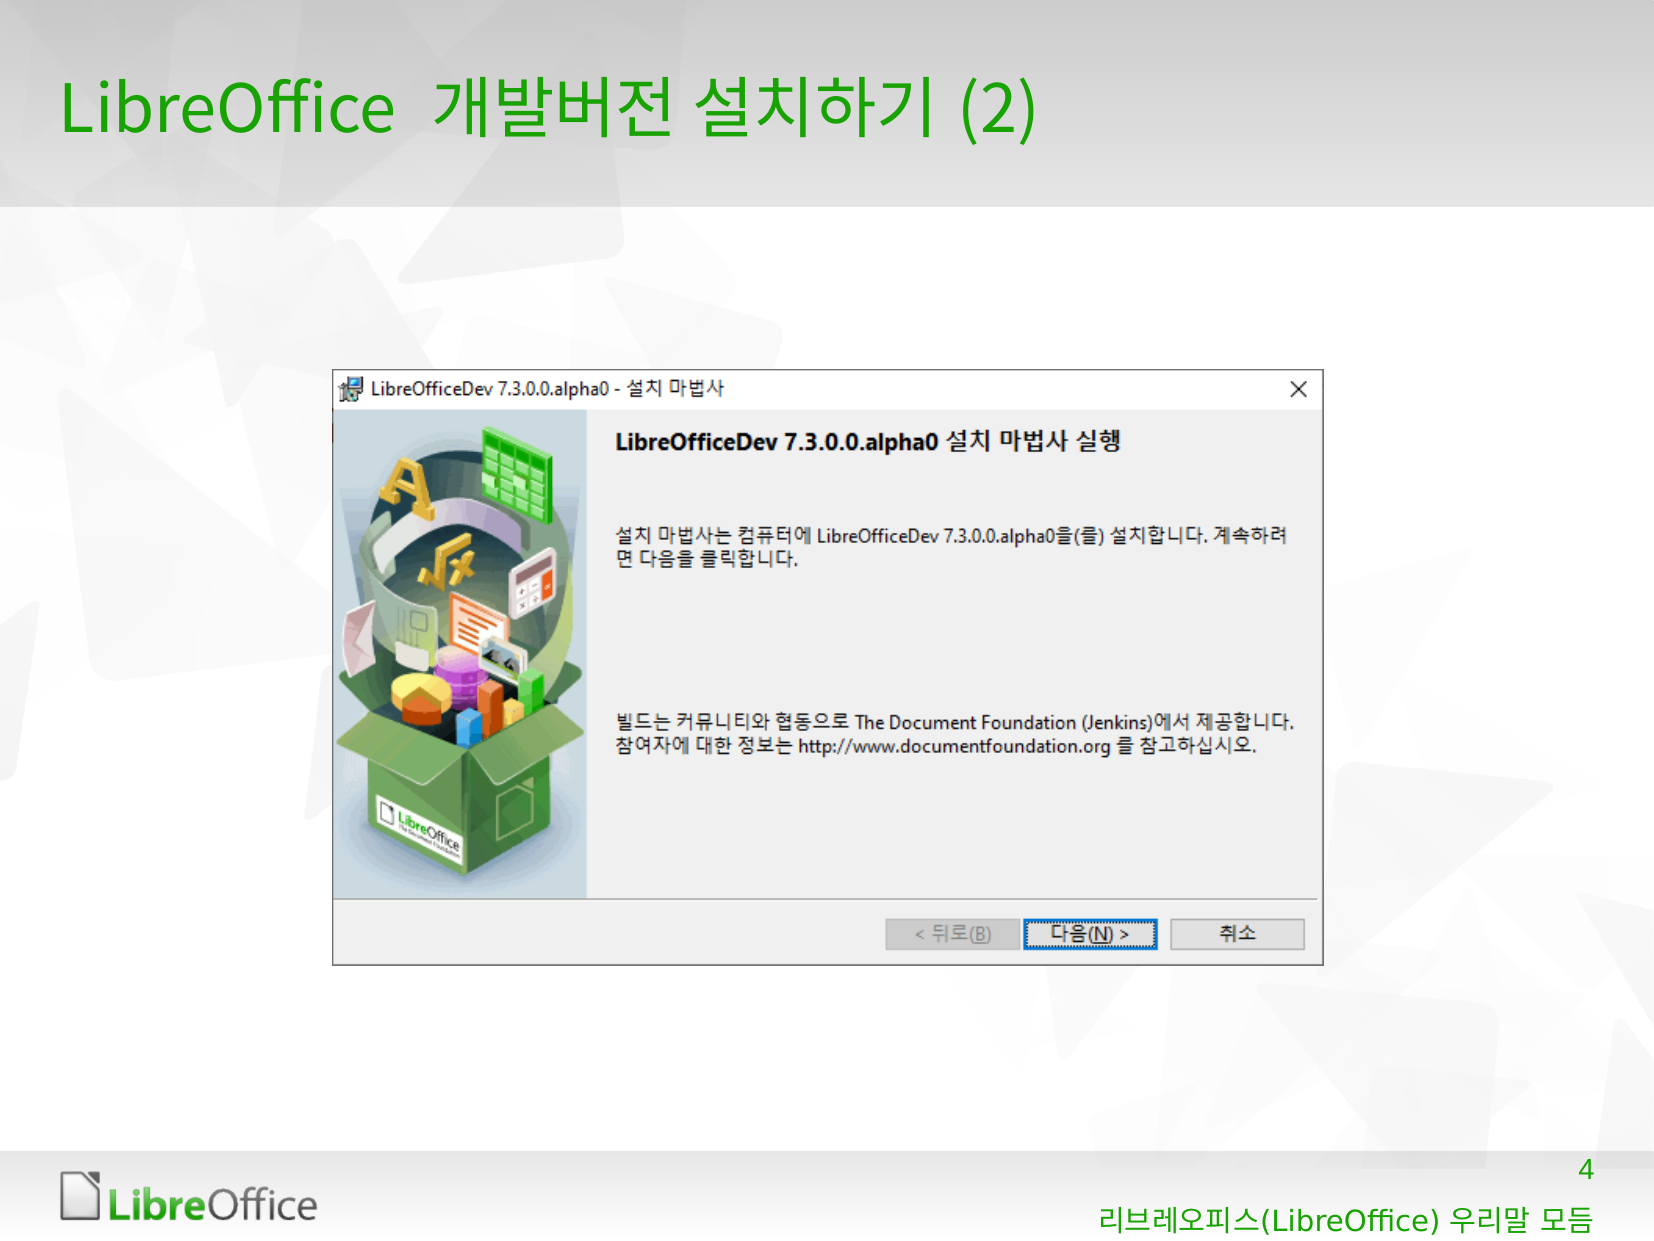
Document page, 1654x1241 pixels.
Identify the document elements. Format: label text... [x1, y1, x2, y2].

title LibreOffice 개발버전 설치하기(2) [59, 29, 1595, 178]
picture [0, 0, 1654, 1169]
picture [41, 1152, 337, 1240]
